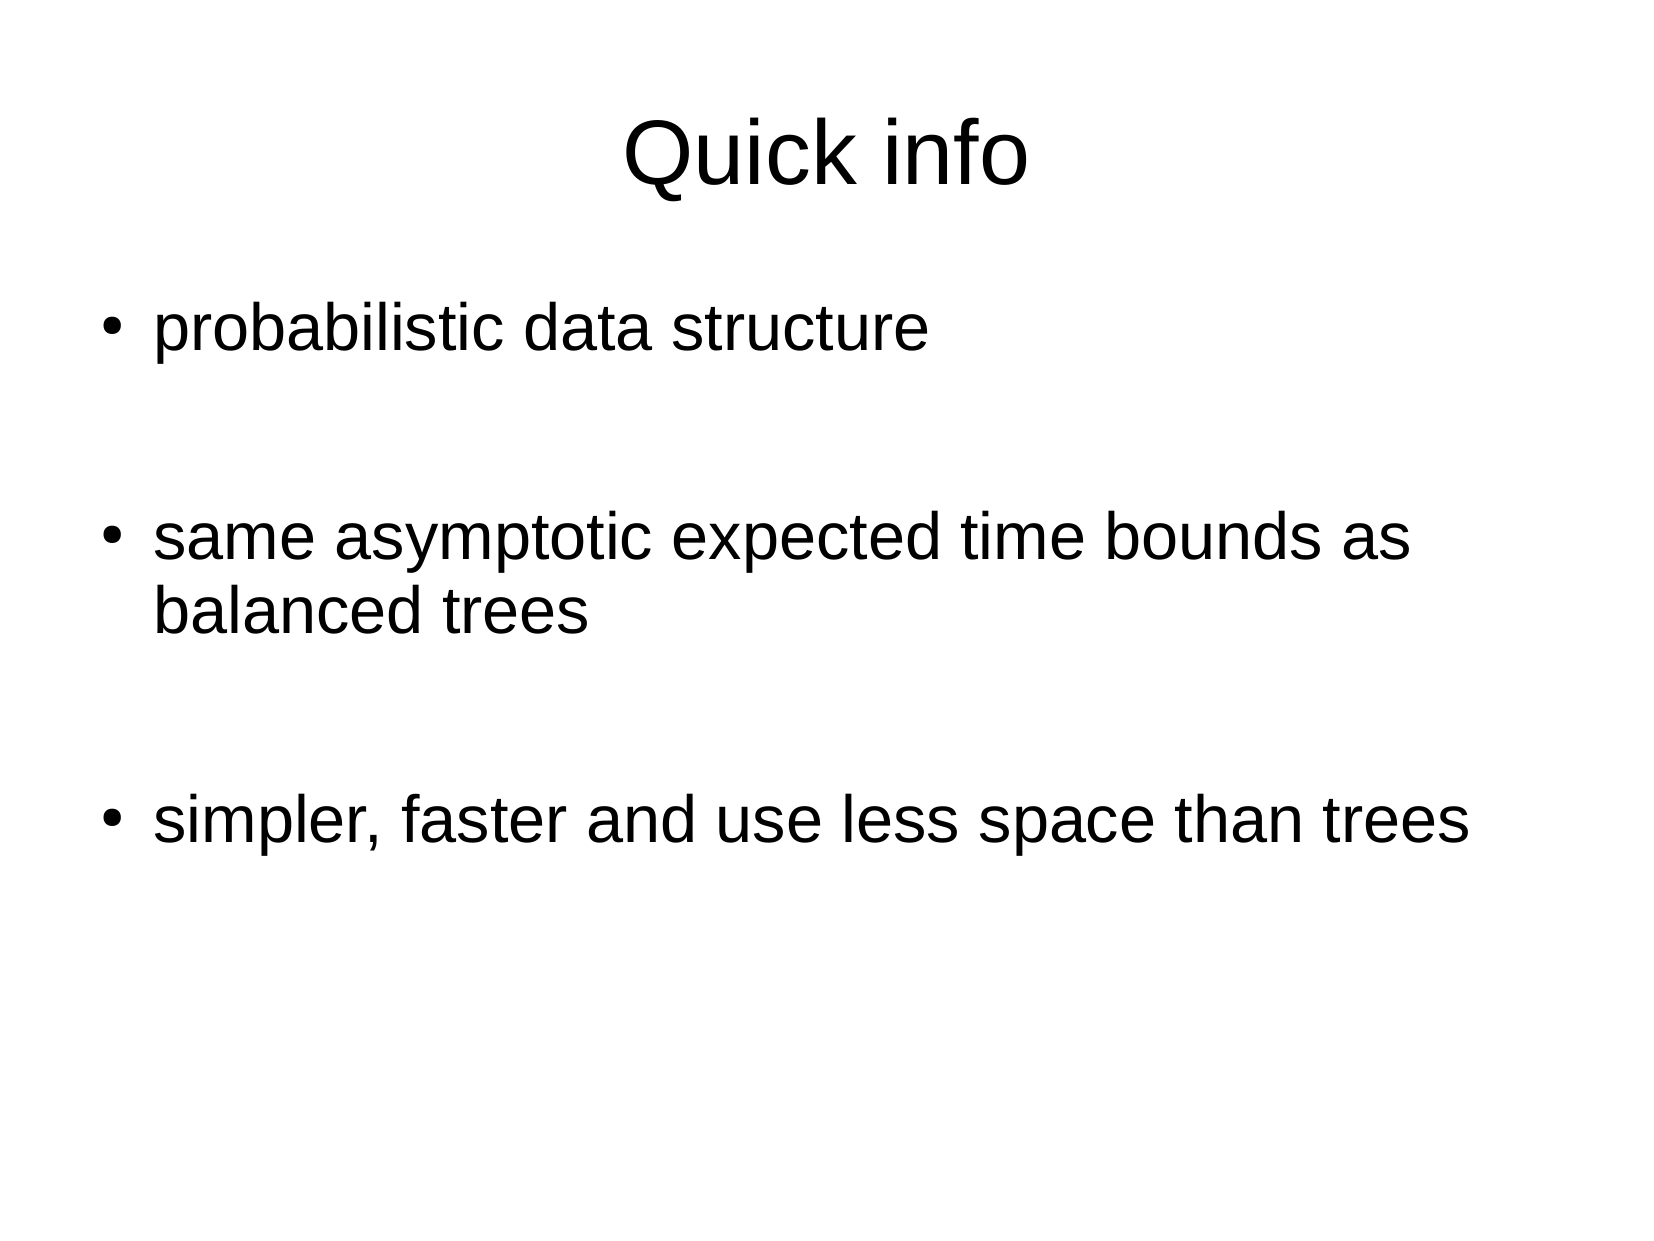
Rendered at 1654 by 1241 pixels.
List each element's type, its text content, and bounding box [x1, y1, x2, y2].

title Quick info [82, 49, 1571, 257]
list probabilistic data structure same asymptotic expected time bounds as balanced trees simpler, faster and use less space than trees [82, 290, 1571, 1010]
